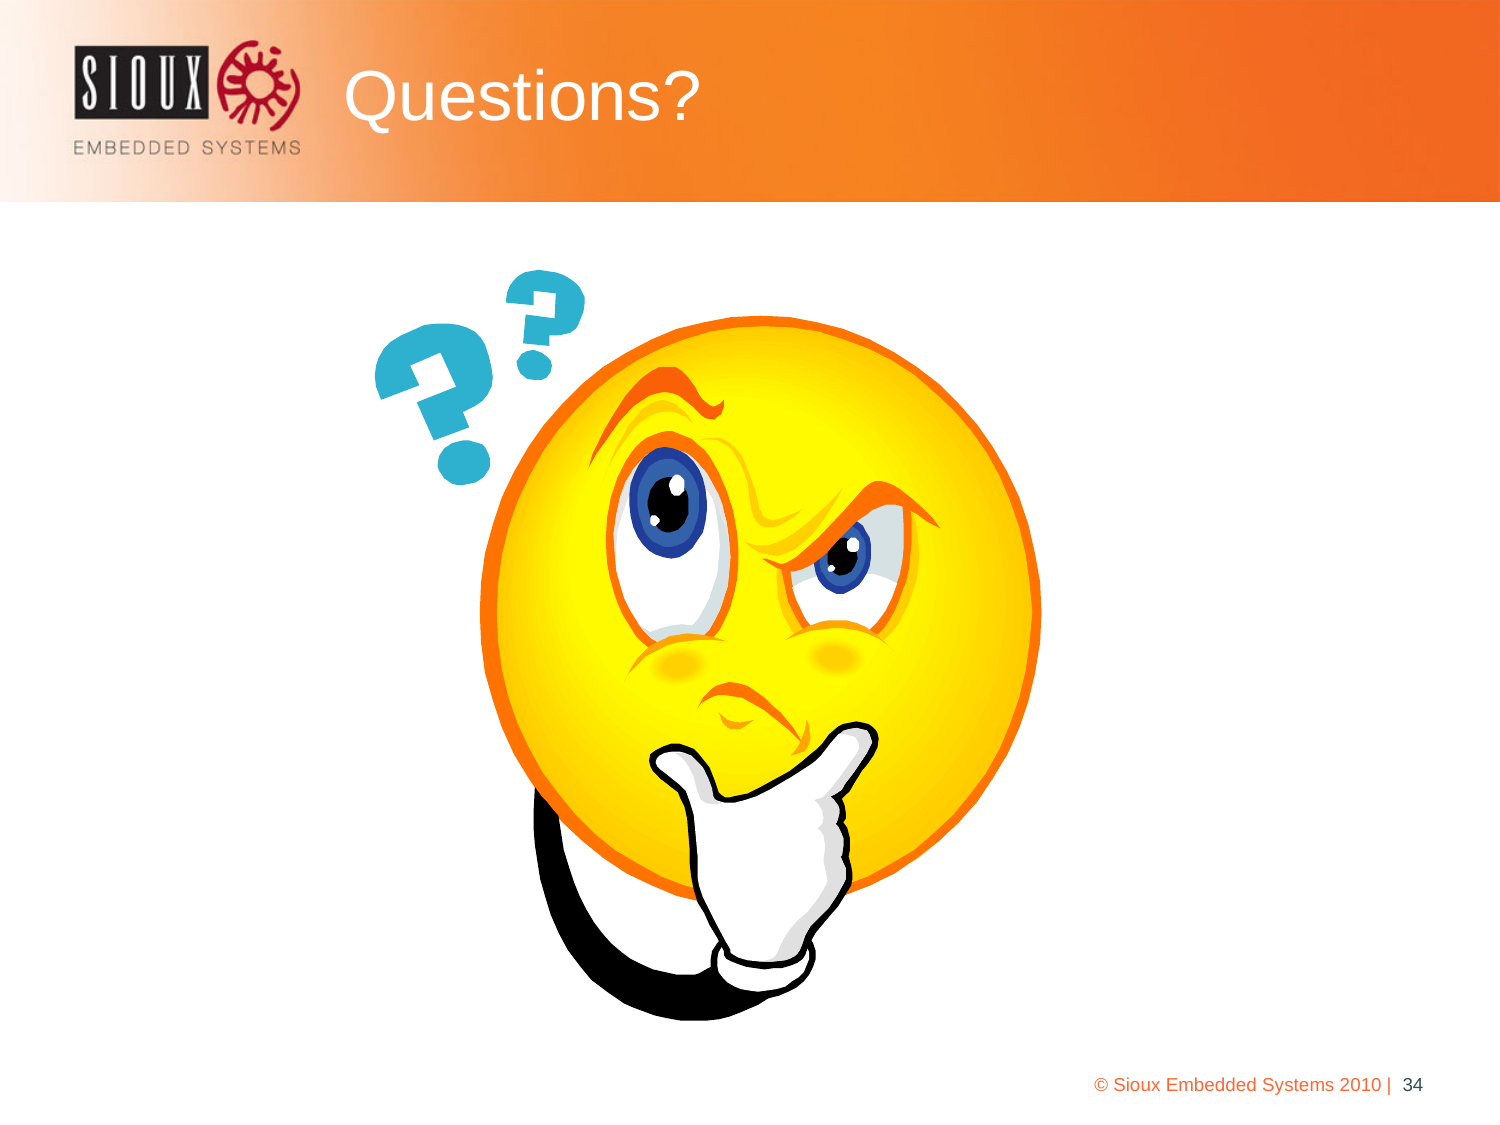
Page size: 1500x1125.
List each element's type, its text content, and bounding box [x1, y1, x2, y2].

picture [372, 267, 1045, 1024]
picture [0, 0, 1500, 202]
title Questions? [329, 37, 1424, 163]
